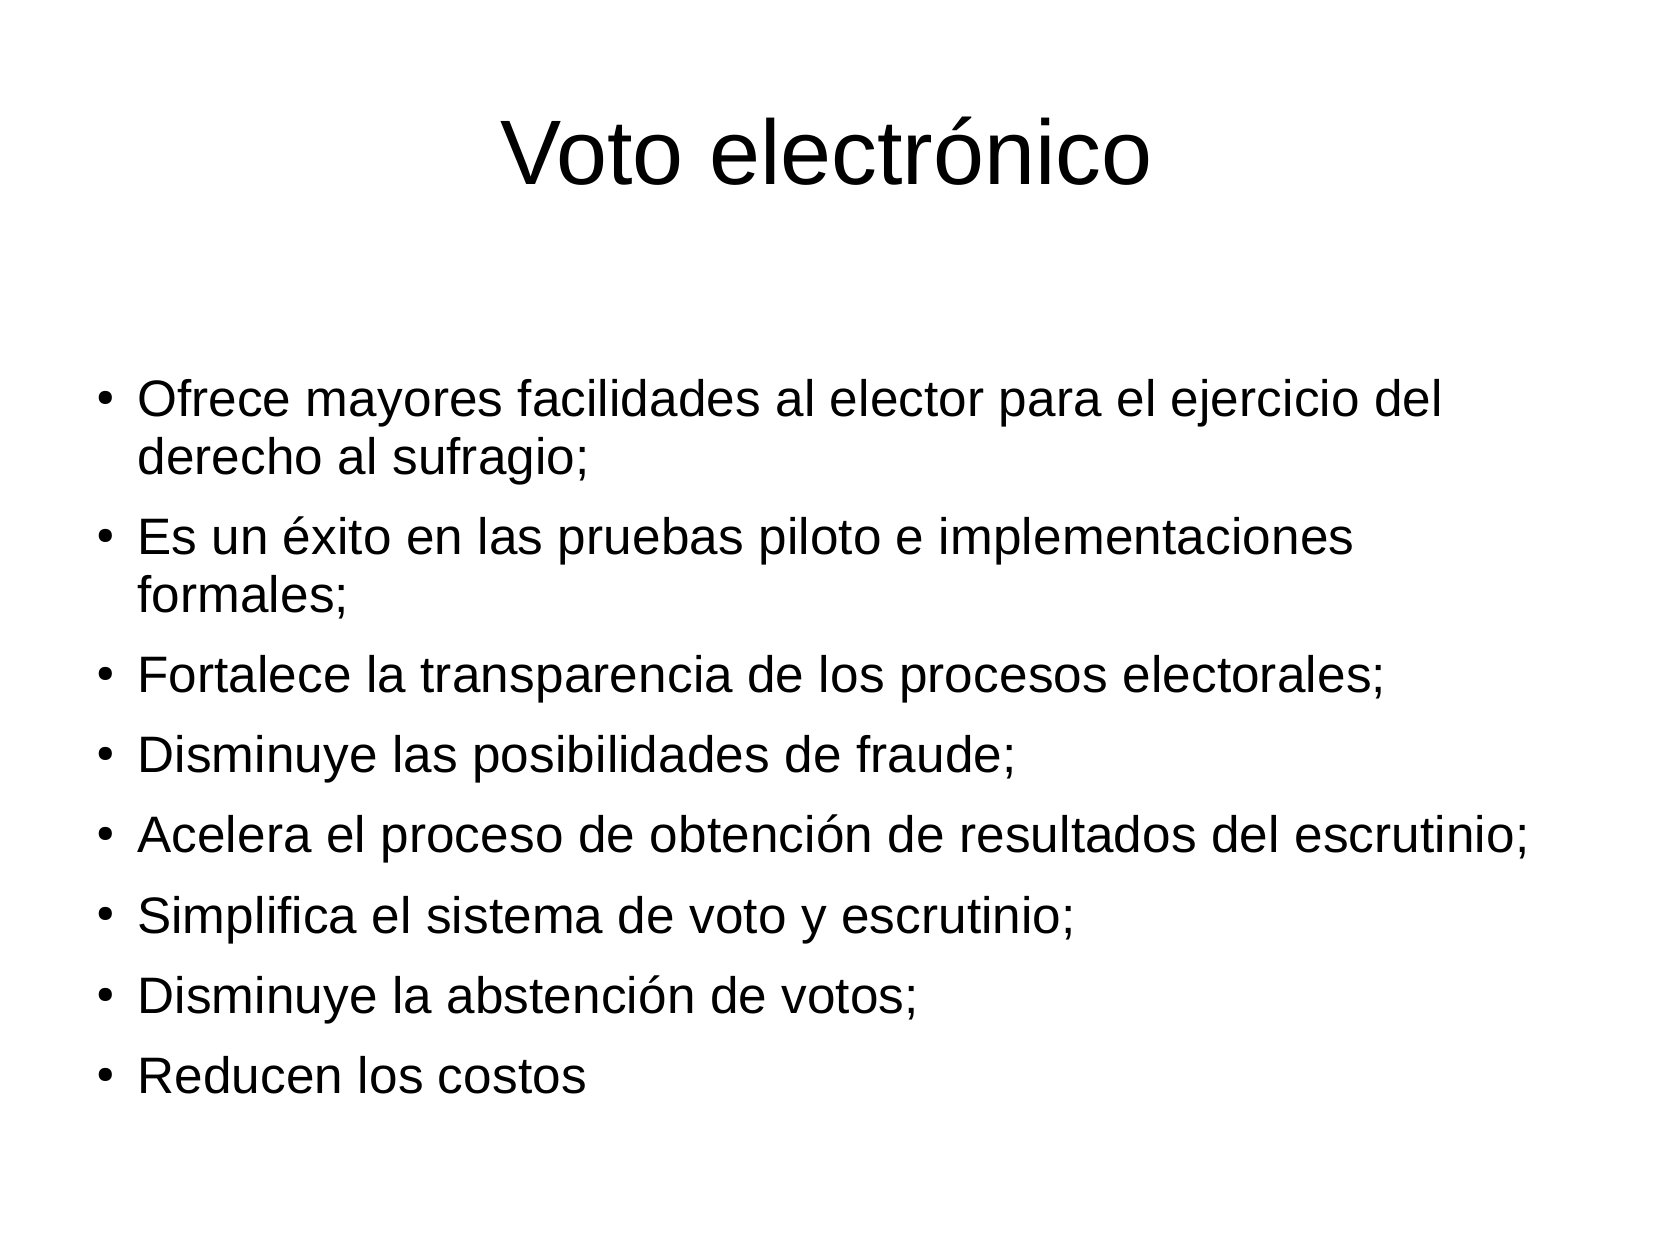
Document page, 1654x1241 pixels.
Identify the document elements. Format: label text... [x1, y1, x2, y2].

list Ofrece mayores facilidades al elector para el ejercicio del derecho al sufragio; Es un éxito en las pruebas piloto e implementaciones formales; Fortalece la transparencia de los procesos electorales; Disminuye las posibilidades de fraude; Acelera el proceso de obtención de resultados del escrutinio; Simplifica el sistema de voto y escrutinio; Disminuye la abstención de votos; Reducen los costos [82, 290, 1571, 1109]
title Voto electrónico [82, 49, 1571, 257]
